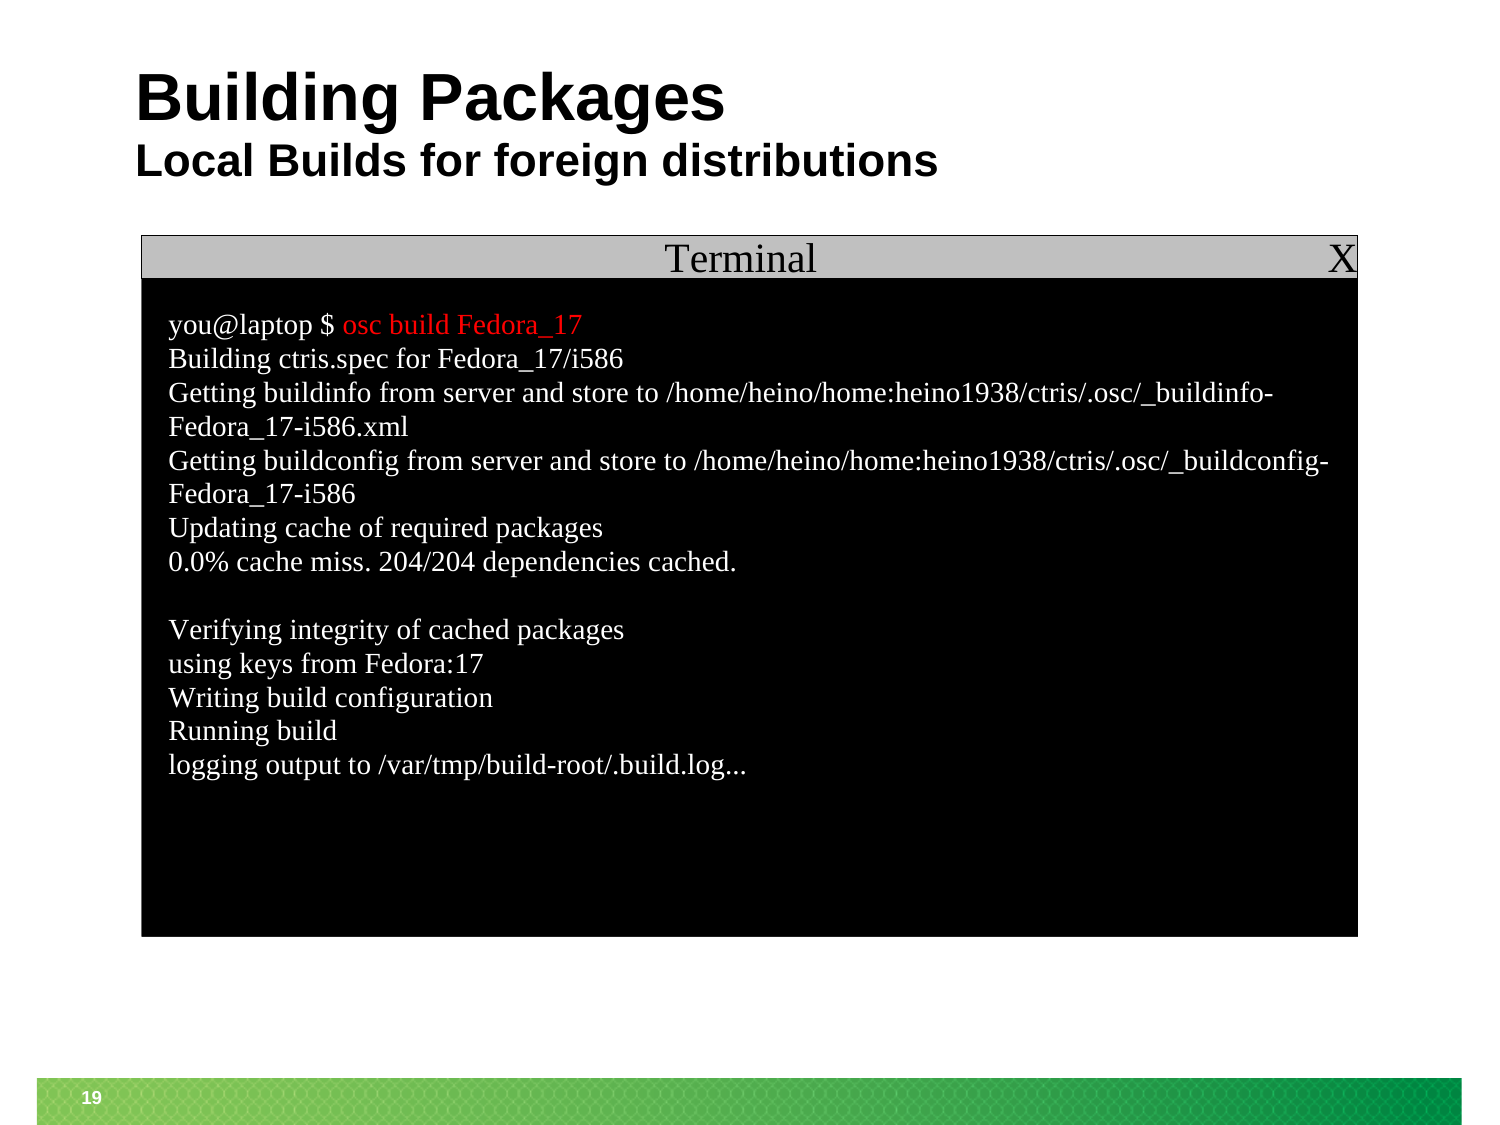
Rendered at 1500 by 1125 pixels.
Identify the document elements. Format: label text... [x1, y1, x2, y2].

picture [36, 1078, 1462, 1125]
title Building Packages Local Builds for foreign distributions [135, 41, 1372, 204]
text_box you@laptop $ osc build Fedora_17 Building ctris.spec for Fedora_17/i586 Getting buildinfo from server and store to /home/heino/home:heino1938/ctris/.osc/_buildinfo-Fedora_17-i586.xml Getting buildconfig from server and store to /home/heino/home:heino1938/ctris/.osc/_buildconfig-Fedora_17-i586 Updating cache of required packages 0.0% cache miss. 204/204 dependencies cached. Verifying integrity of cached packages using keys from Fedora:17 Writing build configuration Running build logging output to /var/tmp/build-root/.build.log... [168, 307, 1335, 919]
text_box Terminal X [141, 235, 1358, 278]
text_box [141, 278, 1358, 937]
